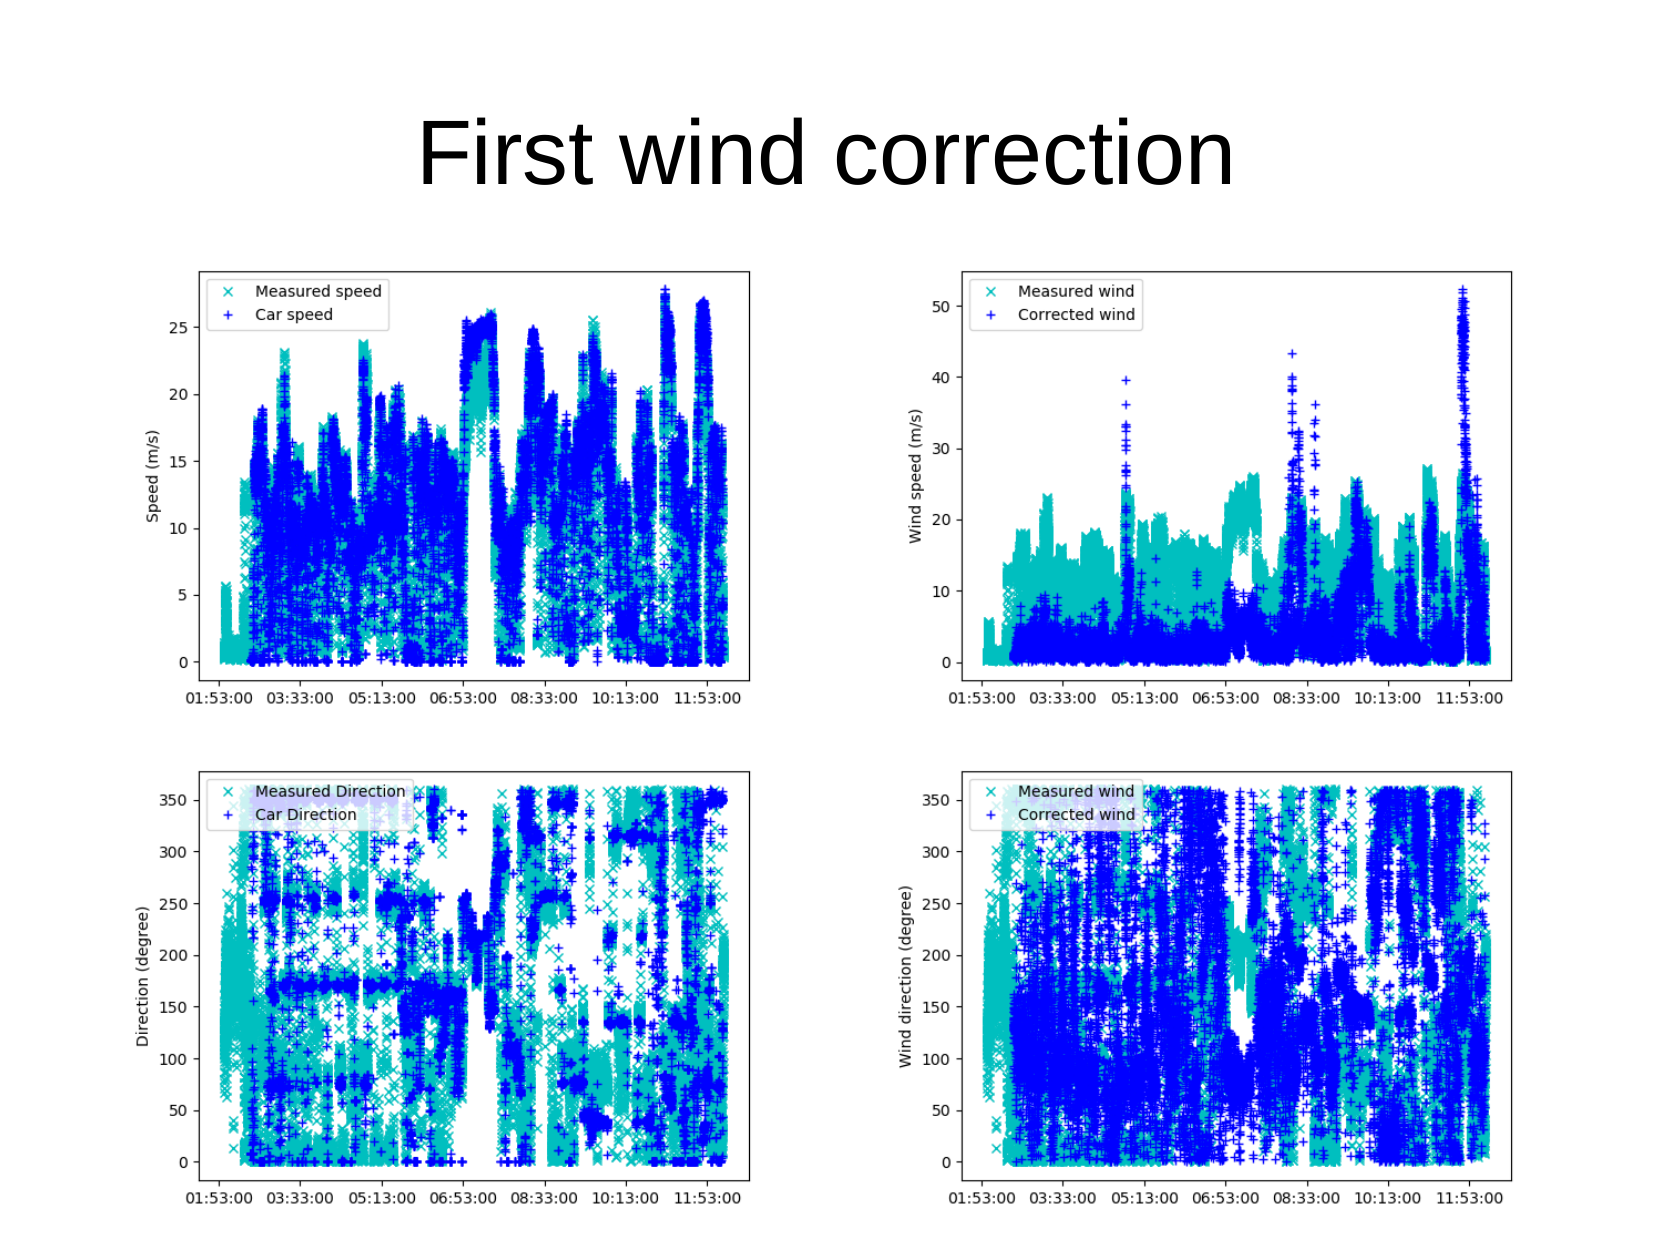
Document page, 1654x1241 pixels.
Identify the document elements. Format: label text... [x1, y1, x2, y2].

picture [873, 207, 1582, 1239]
picture [110, 207, 820, 1239]
title First wind correction [82, 49, 1571, 257]
